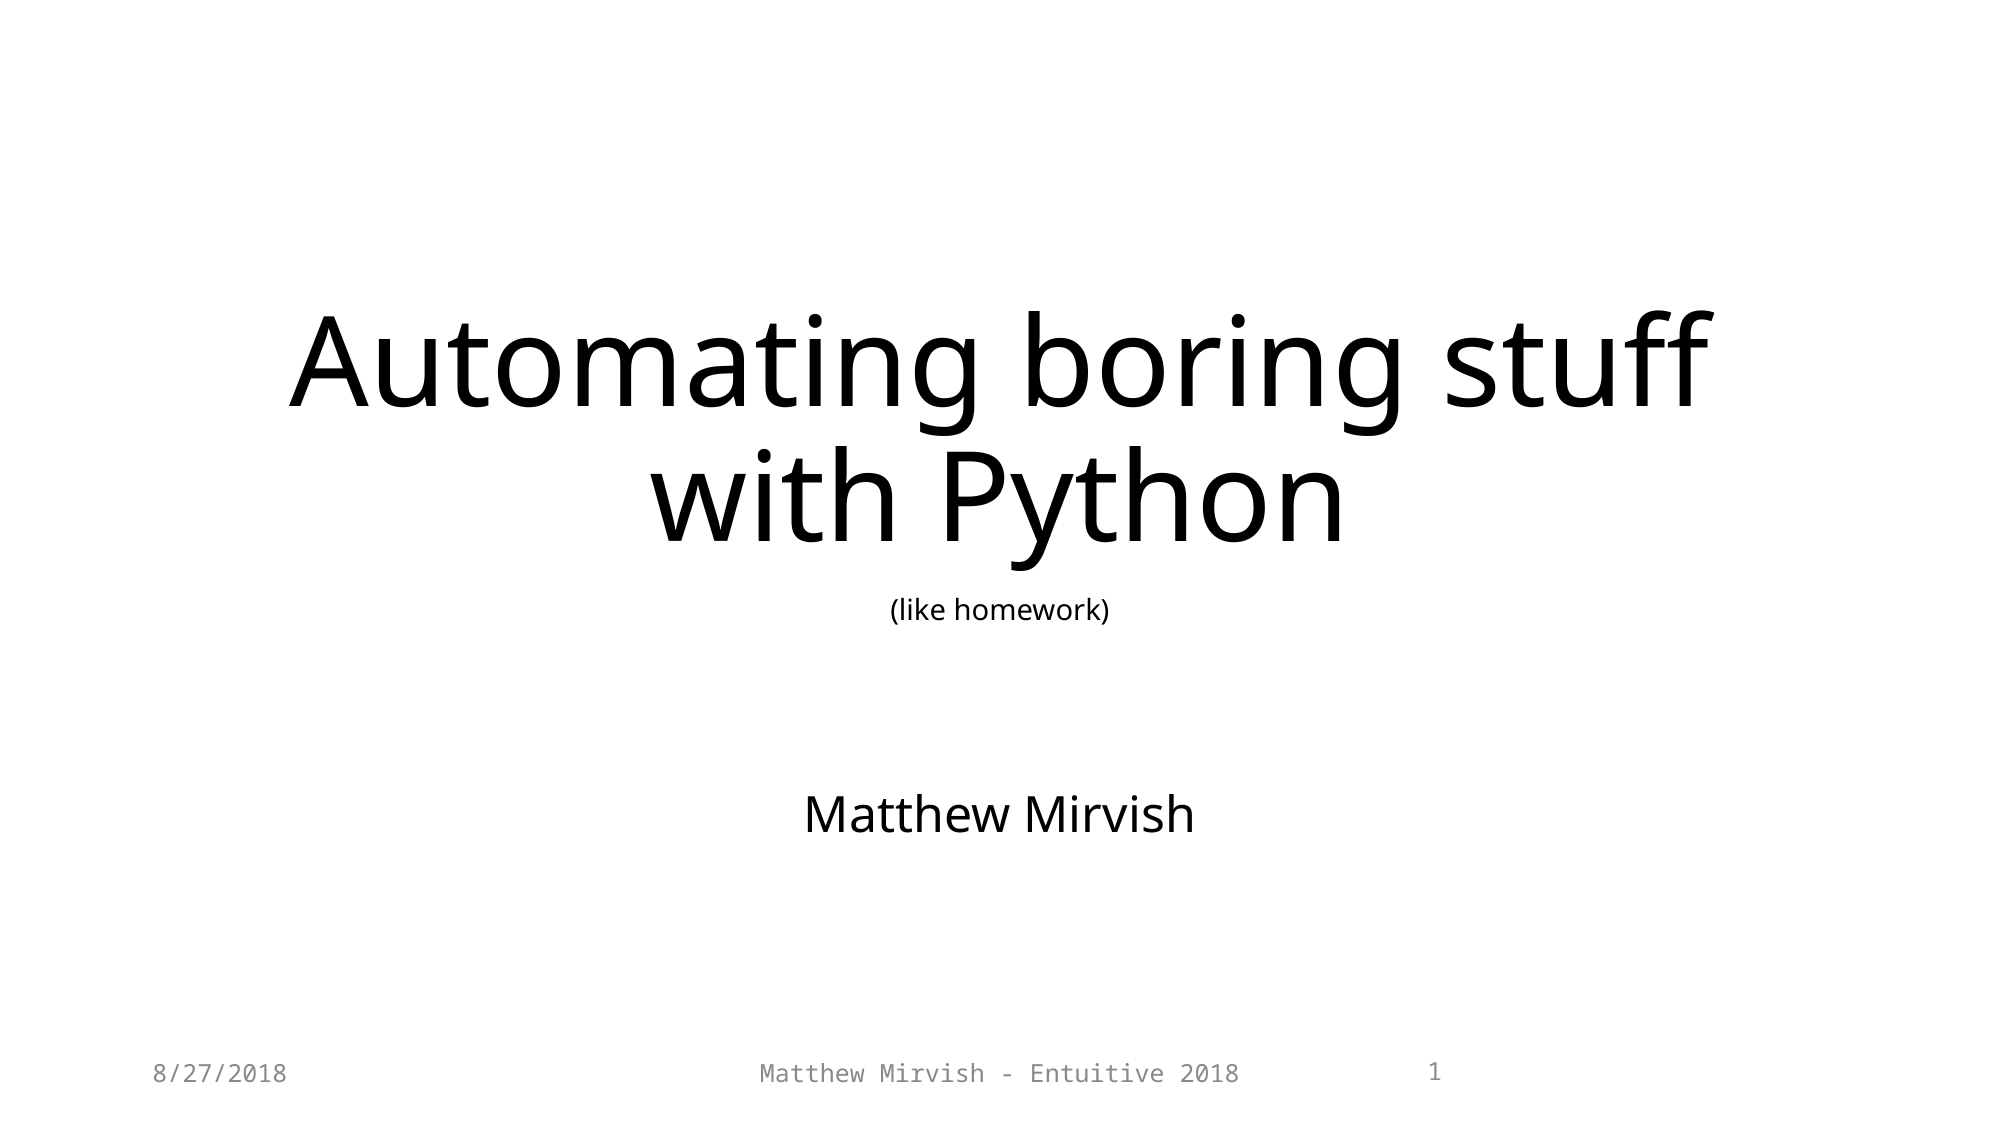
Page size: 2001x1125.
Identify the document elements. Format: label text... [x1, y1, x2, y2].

text_box Matthew Mirvish - Entuitive 2018 [662, 1042, 1338, 1103]
text_box 8/27/2018 [137, 1042, 588, 1103]
title Automating boring stuff with Python [249, 184, 1750, 576]
subtitle (like homework) Matthew Mirvish [249, 590, 1750, 863]
text_box 1 [1412, 1042, 1863, 1103]
